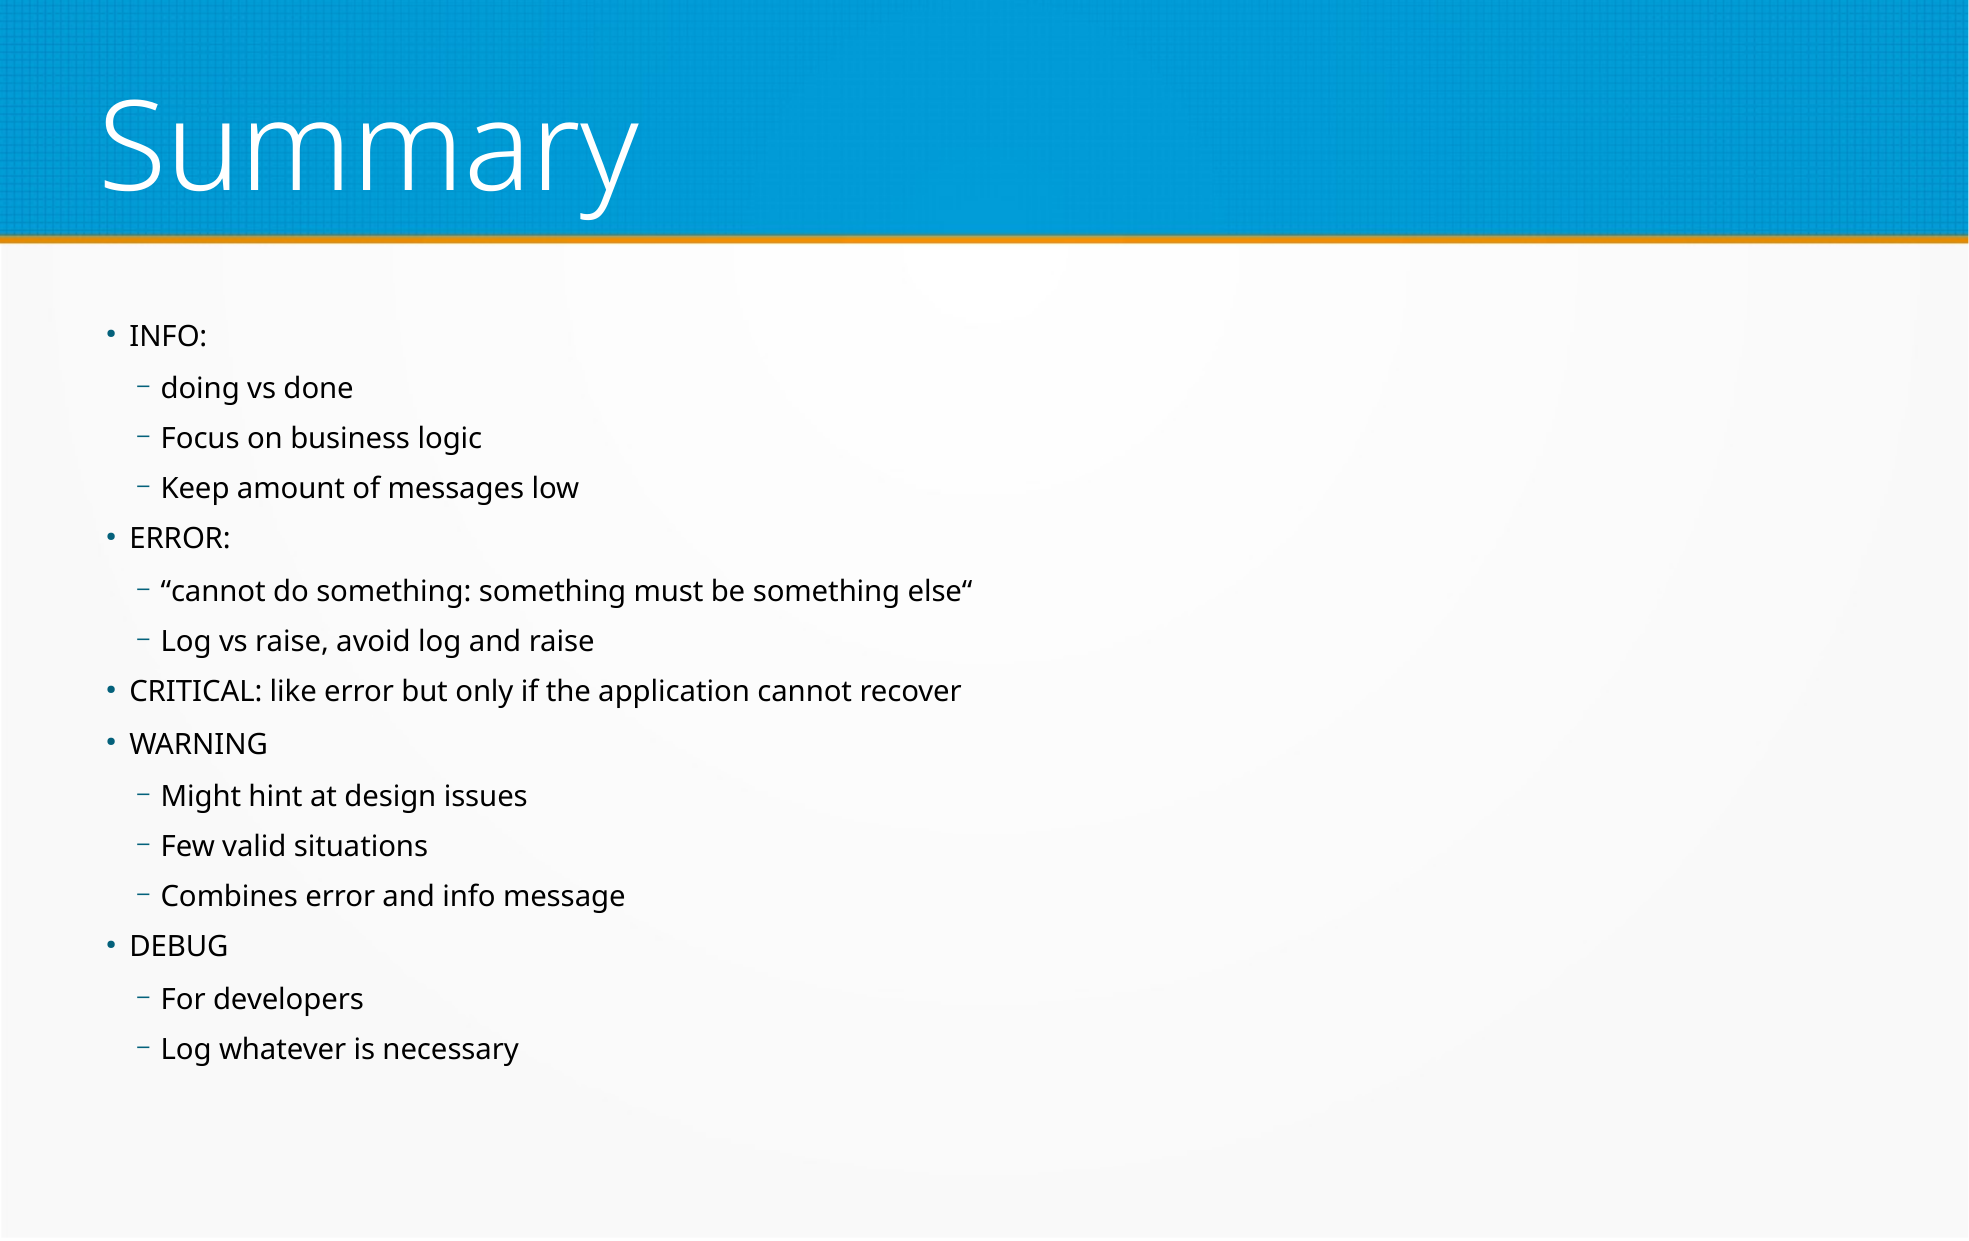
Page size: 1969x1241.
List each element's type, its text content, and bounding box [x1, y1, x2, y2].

list INFO: doing vs done Focus on business logic Keep amount of messages low ERROR: “cannot do something: something must be something else“ Log vs raise, avoid log and raise CRITICAL: like error but only if the application cannot recover WARNING Might hint at design issues Few valid situations Combines error and info message DEBUG For developers Log whatever is necessary [98, 315, 1861, 1081]
title Summary [98, 19, 1870, 227]
picture [0, 233, 1969, 1241]
